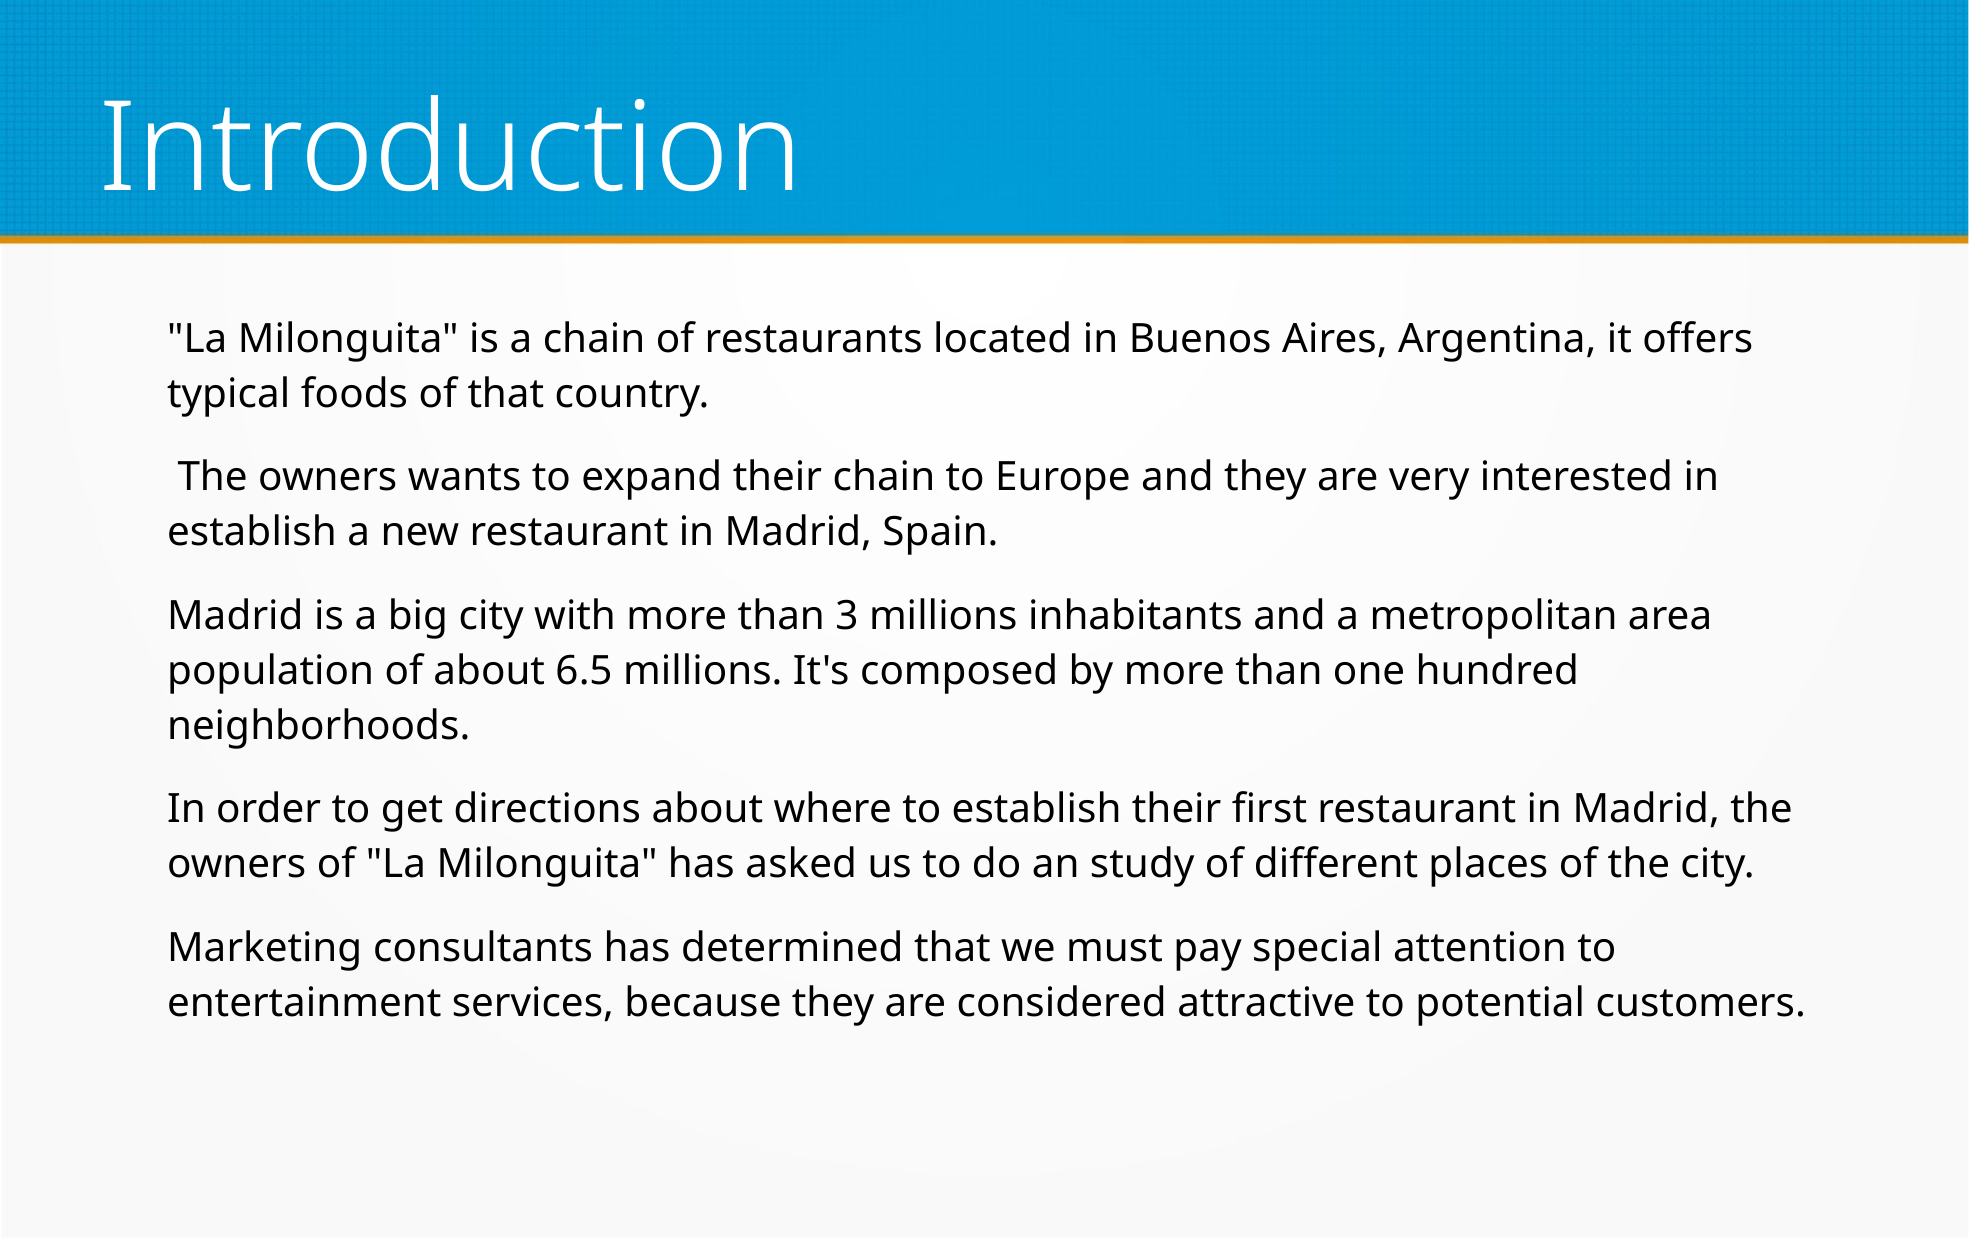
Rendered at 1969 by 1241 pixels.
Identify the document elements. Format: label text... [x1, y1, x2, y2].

picture [0, 233, 1969, 1241]
list "La Milonguita" is a chain of restaurants located in Buenos Aires, Argentina, it offers typical foods of that country. The owners wants to expand their chain to Europe and they are very interested in establish a new restaurant in Madrid, Spain. Madrid is a big city with more than 3 millions inhabitants and a metropolitan area population of about 6.5 millions. It's composed by more than one hundred neighborhoods. In order to get directions about where to establish their first restaurant in Madrid, the owners of "La Milonguita" has asked us to do an study of different places of the city. Marketing consultants has determined that we must pay special attention to entertainment services, because they are considered attractive to potential customers. [98, 309, 1861, 1075]
title Introduction [98, 19, 1870, 227]
